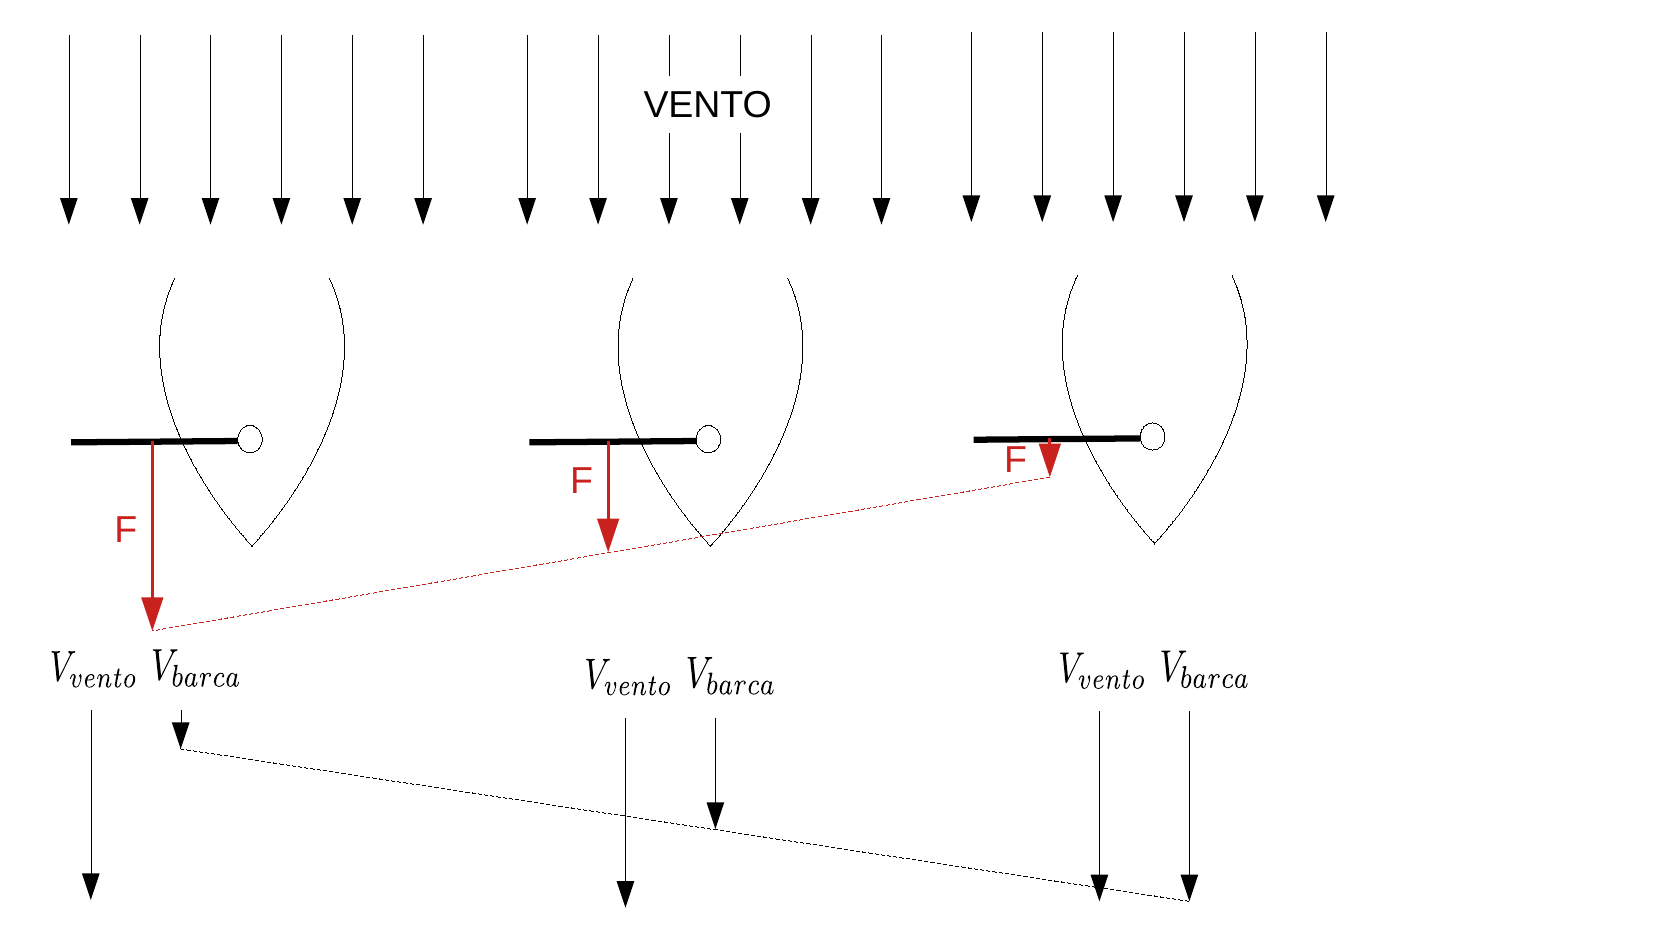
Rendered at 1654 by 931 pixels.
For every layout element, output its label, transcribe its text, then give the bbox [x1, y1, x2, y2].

text_box F [989, 431, 1043, 489]
picture [49, 651, 136, 688]
picture [685, 656, 774, 695]
text_box VENTO [628, 76, 801, 133]
picture [584, 658, 670, 696]
picture [1058, 652, 1144, 689]
picture [1159, 650, 1248, 689]
text_box F [555, 451, 609, 509]
picture [150, 649, 239, 687]
text_box F [99, 501, 153, 558]
